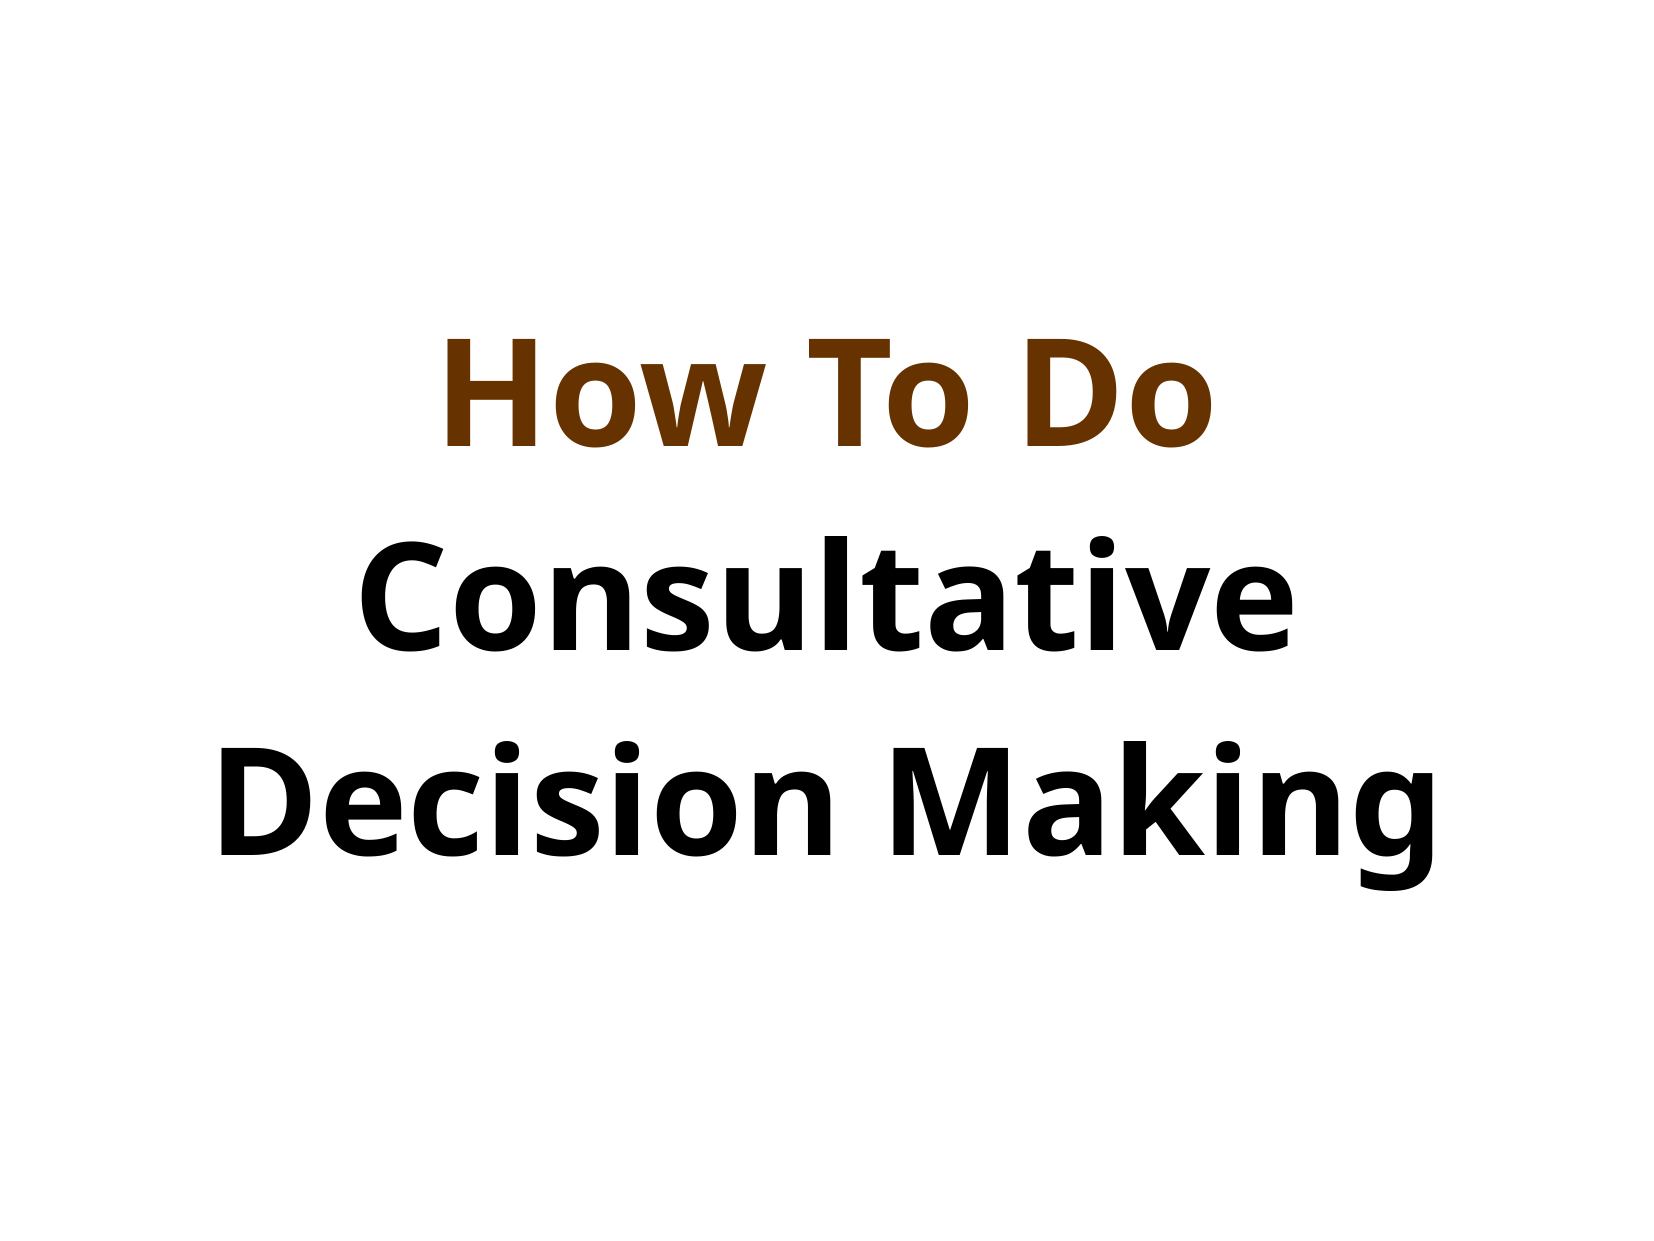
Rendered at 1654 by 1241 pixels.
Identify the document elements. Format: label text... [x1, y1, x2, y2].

title How To Do Consultative Decision Making [59, 324, 1595, 861]
